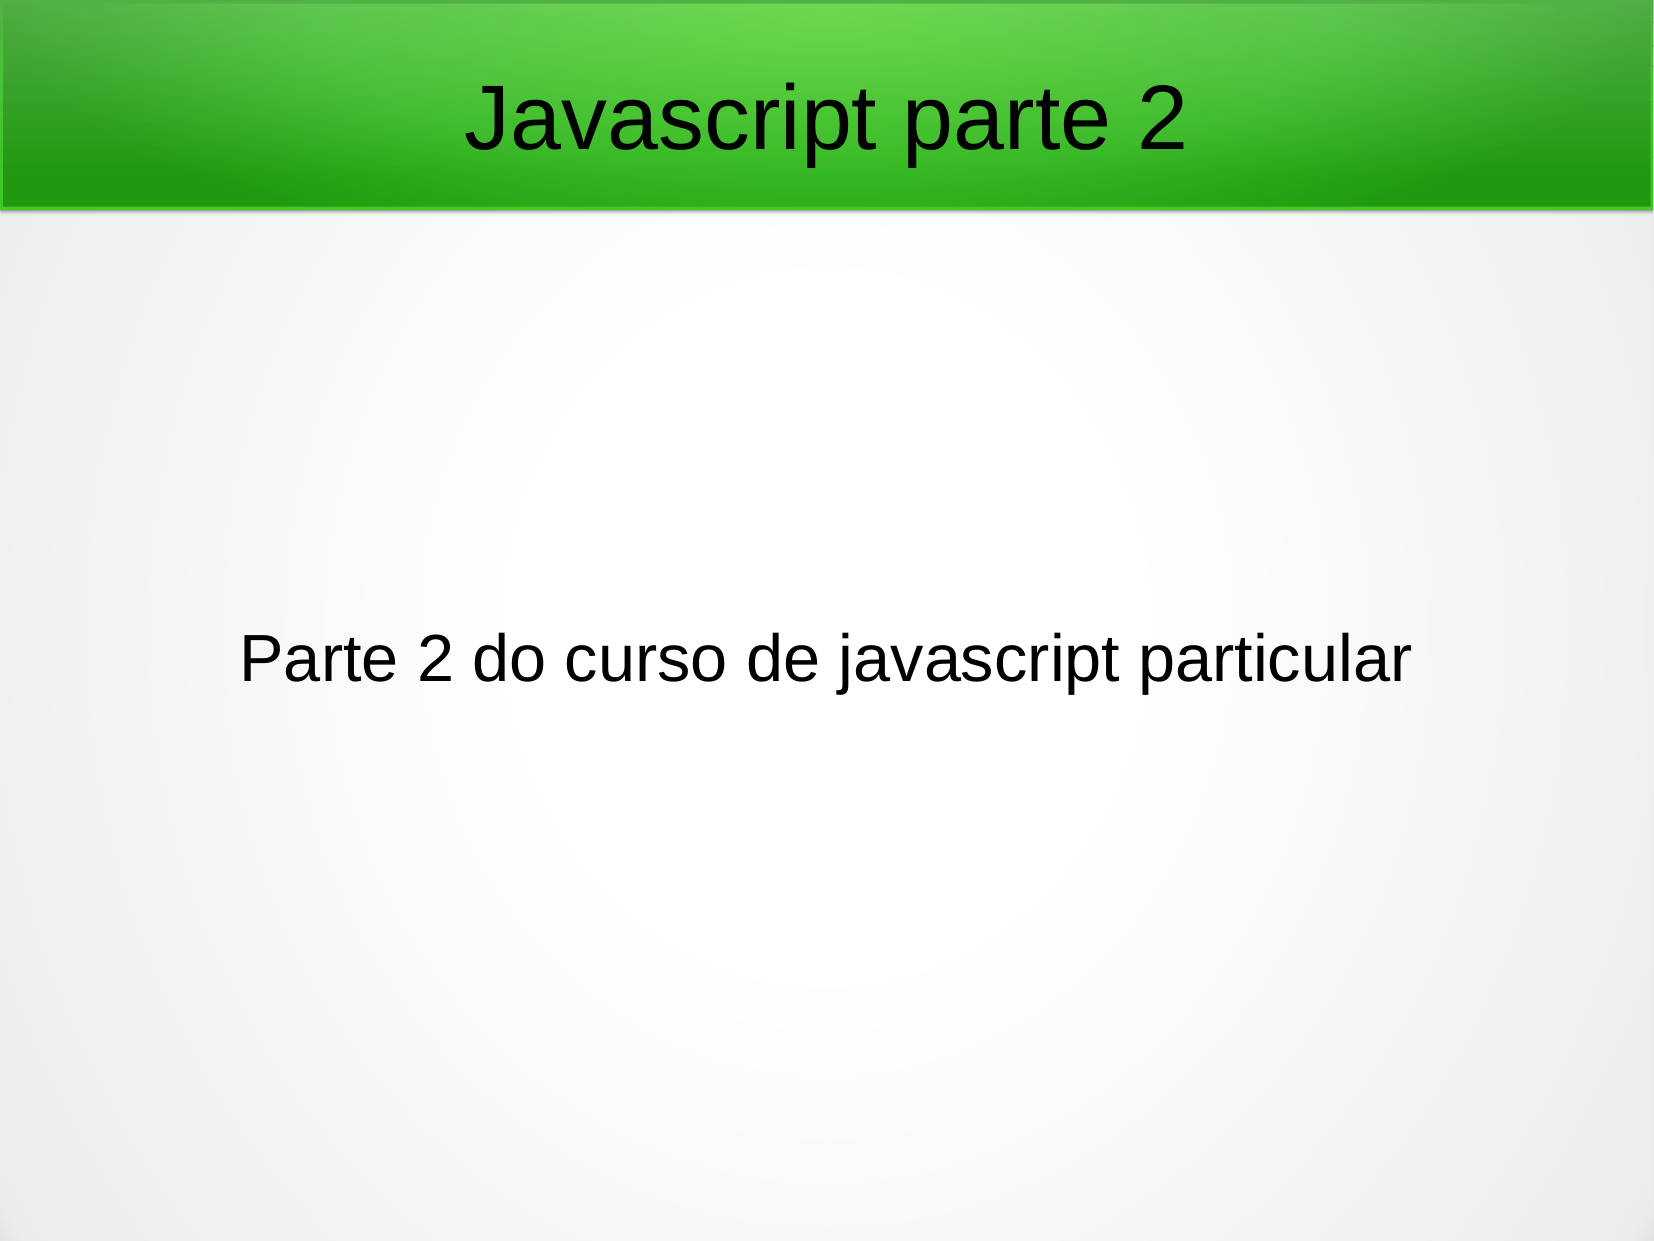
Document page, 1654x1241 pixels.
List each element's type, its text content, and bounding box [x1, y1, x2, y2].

subtitle Parte 2 do curso de javascript particular [82, 299, 1571, 1019]
title Javascript parte 2 [82, 47, 1571, 189]
